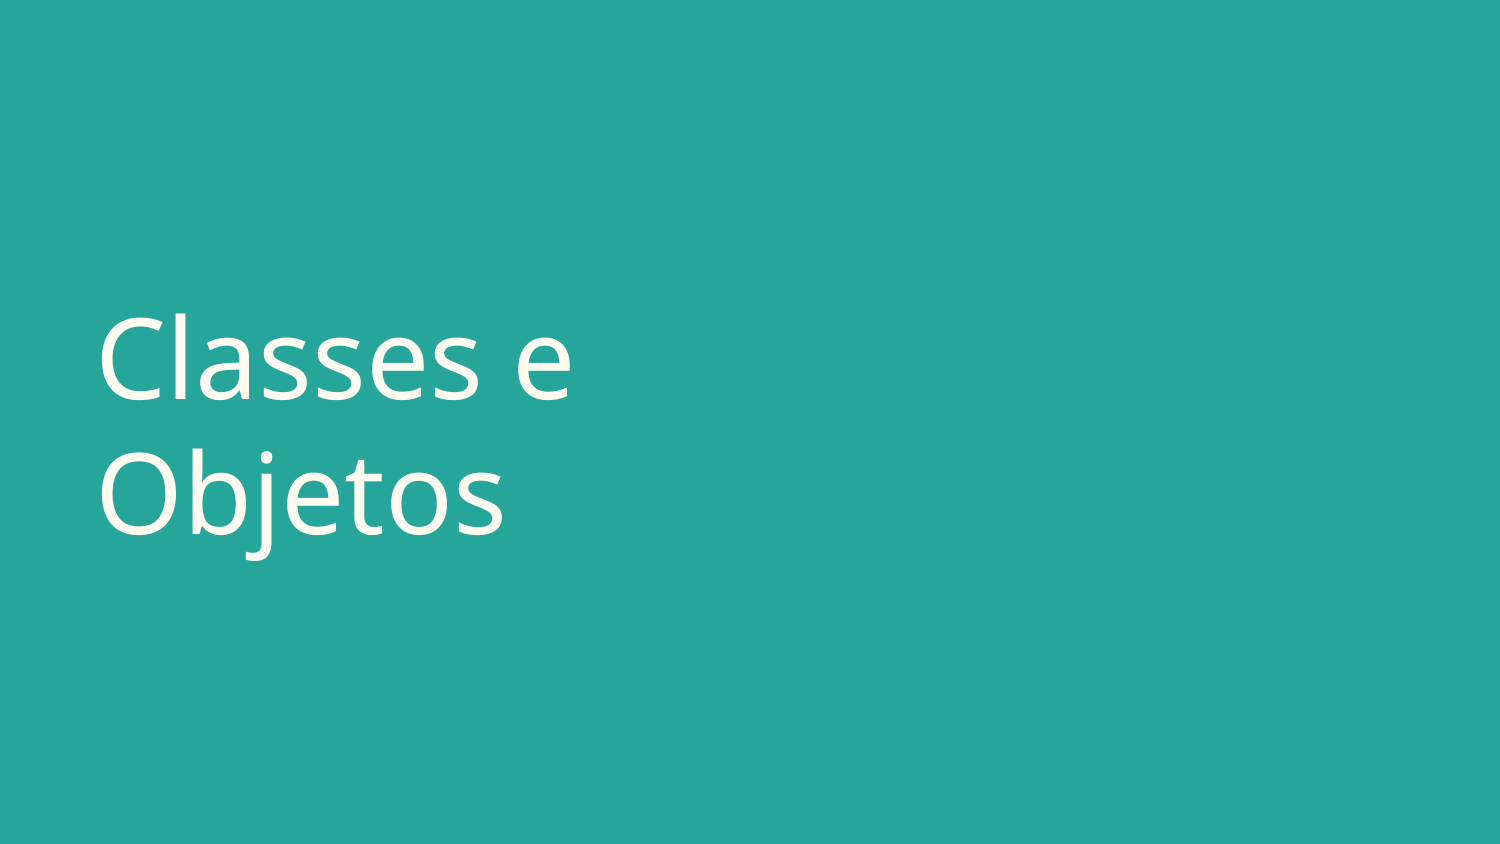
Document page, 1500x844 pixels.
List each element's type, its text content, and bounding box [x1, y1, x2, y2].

title Classes e Objetos [80, 86, 1000, 758]
